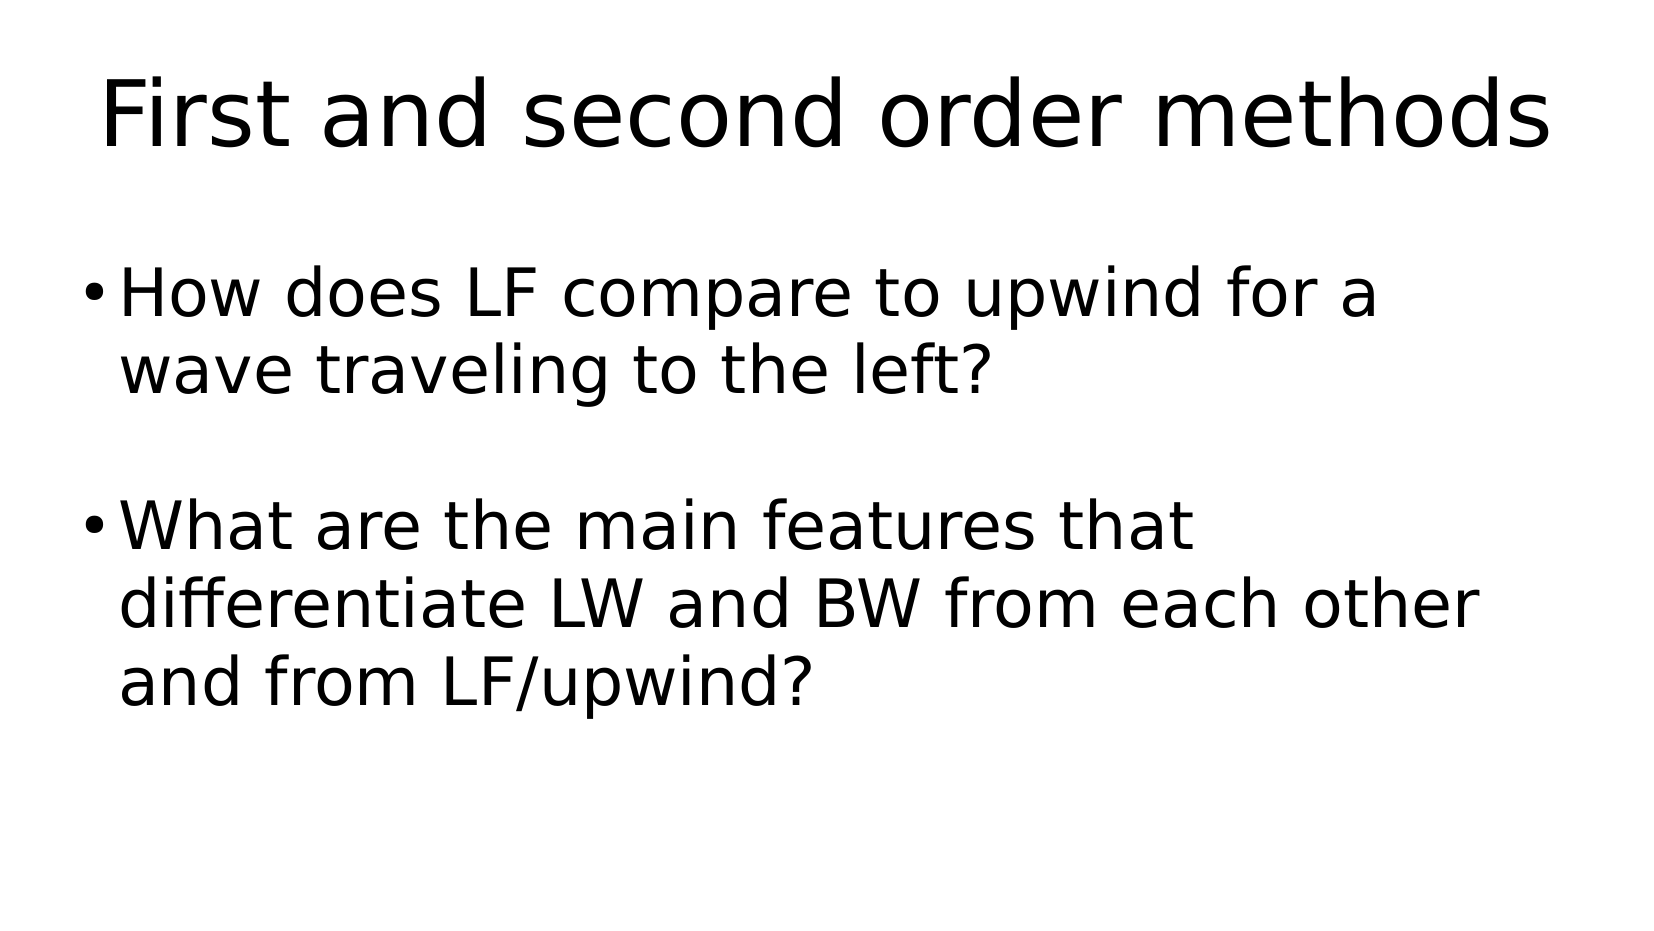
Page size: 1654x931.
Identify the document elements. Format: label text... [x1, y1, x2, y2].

subtitle How does LF compare to upwind for a wave traveling to the left? What are the main features that differentiate LW and BW from each other and from LF/upwind? [82, 176, 1571, 799]
title First and second order methods [82, 37, 1571, 176]
